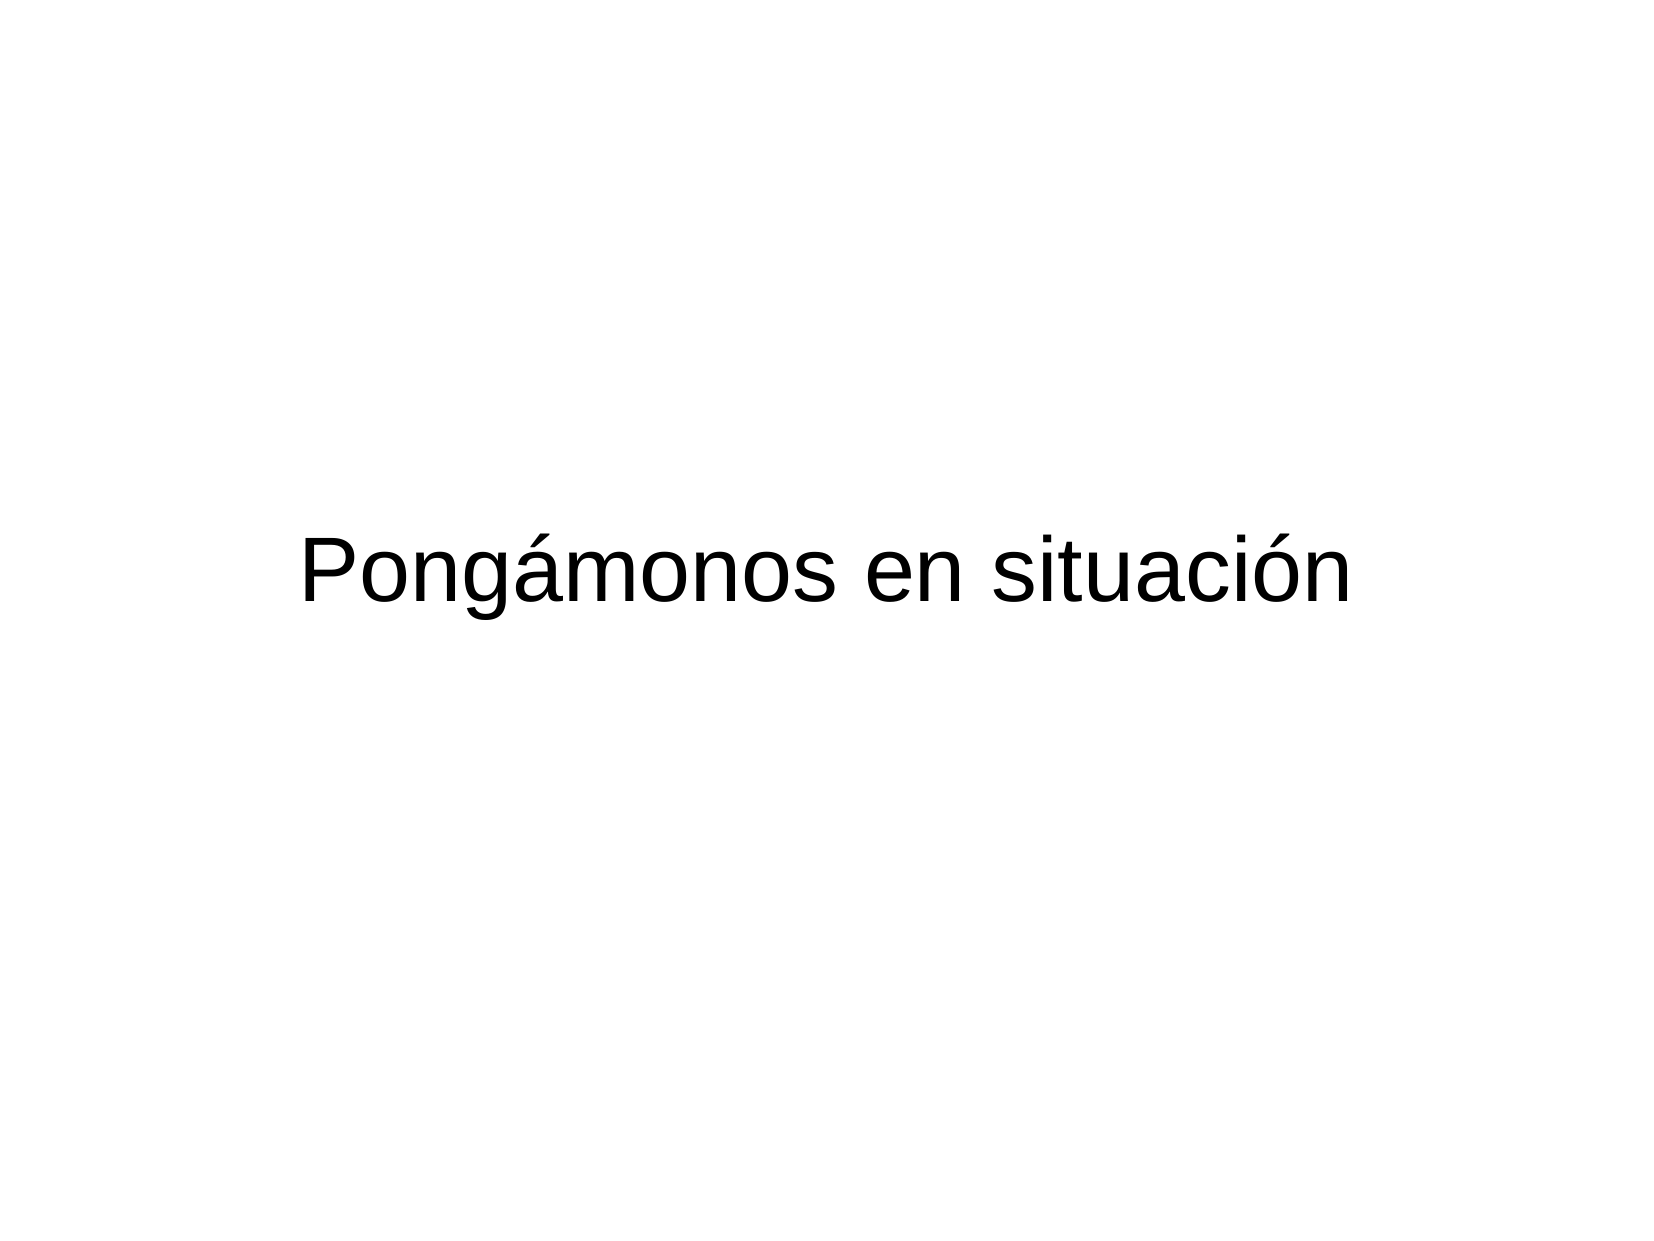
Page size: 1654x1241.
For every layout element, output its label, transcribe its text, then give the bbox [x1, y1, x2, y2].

title Pongámonos en situación [82, 466, 1571, 674]
